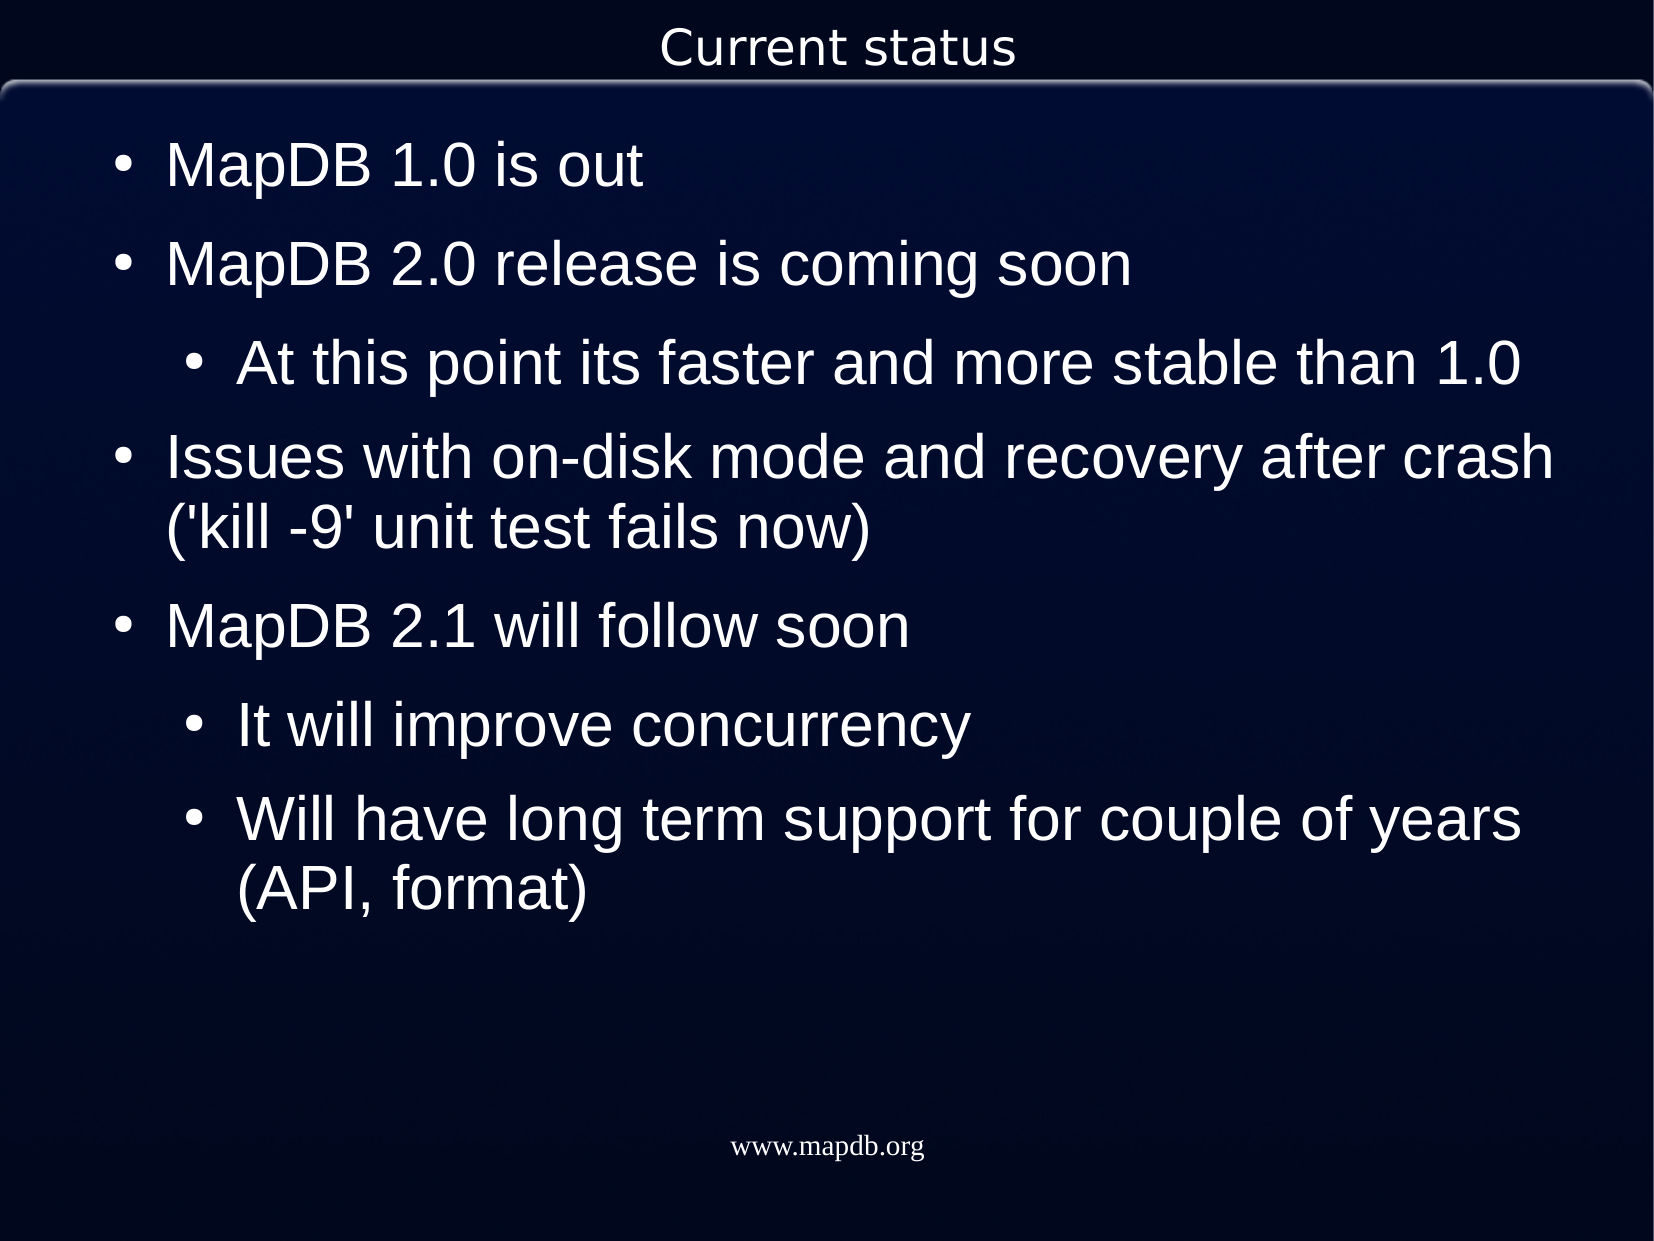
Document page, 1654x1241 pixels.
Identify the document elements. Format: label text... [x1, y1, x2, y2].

picture [0, 0, 1654, 1241]
title Current status [94, 13, 1583, 83]
list MapDB 1.0 is out MapDB 2.0 release is coming soon At this point its faster and more stable than 1.0 Issues with on-disk mode and recovery after crash ('kill -9' unit test fails now) MapDB 2.1 will follow soon It will improve concurrency Will have long term support for couple of years (API, format) [94, 129, 1583, 1081]
